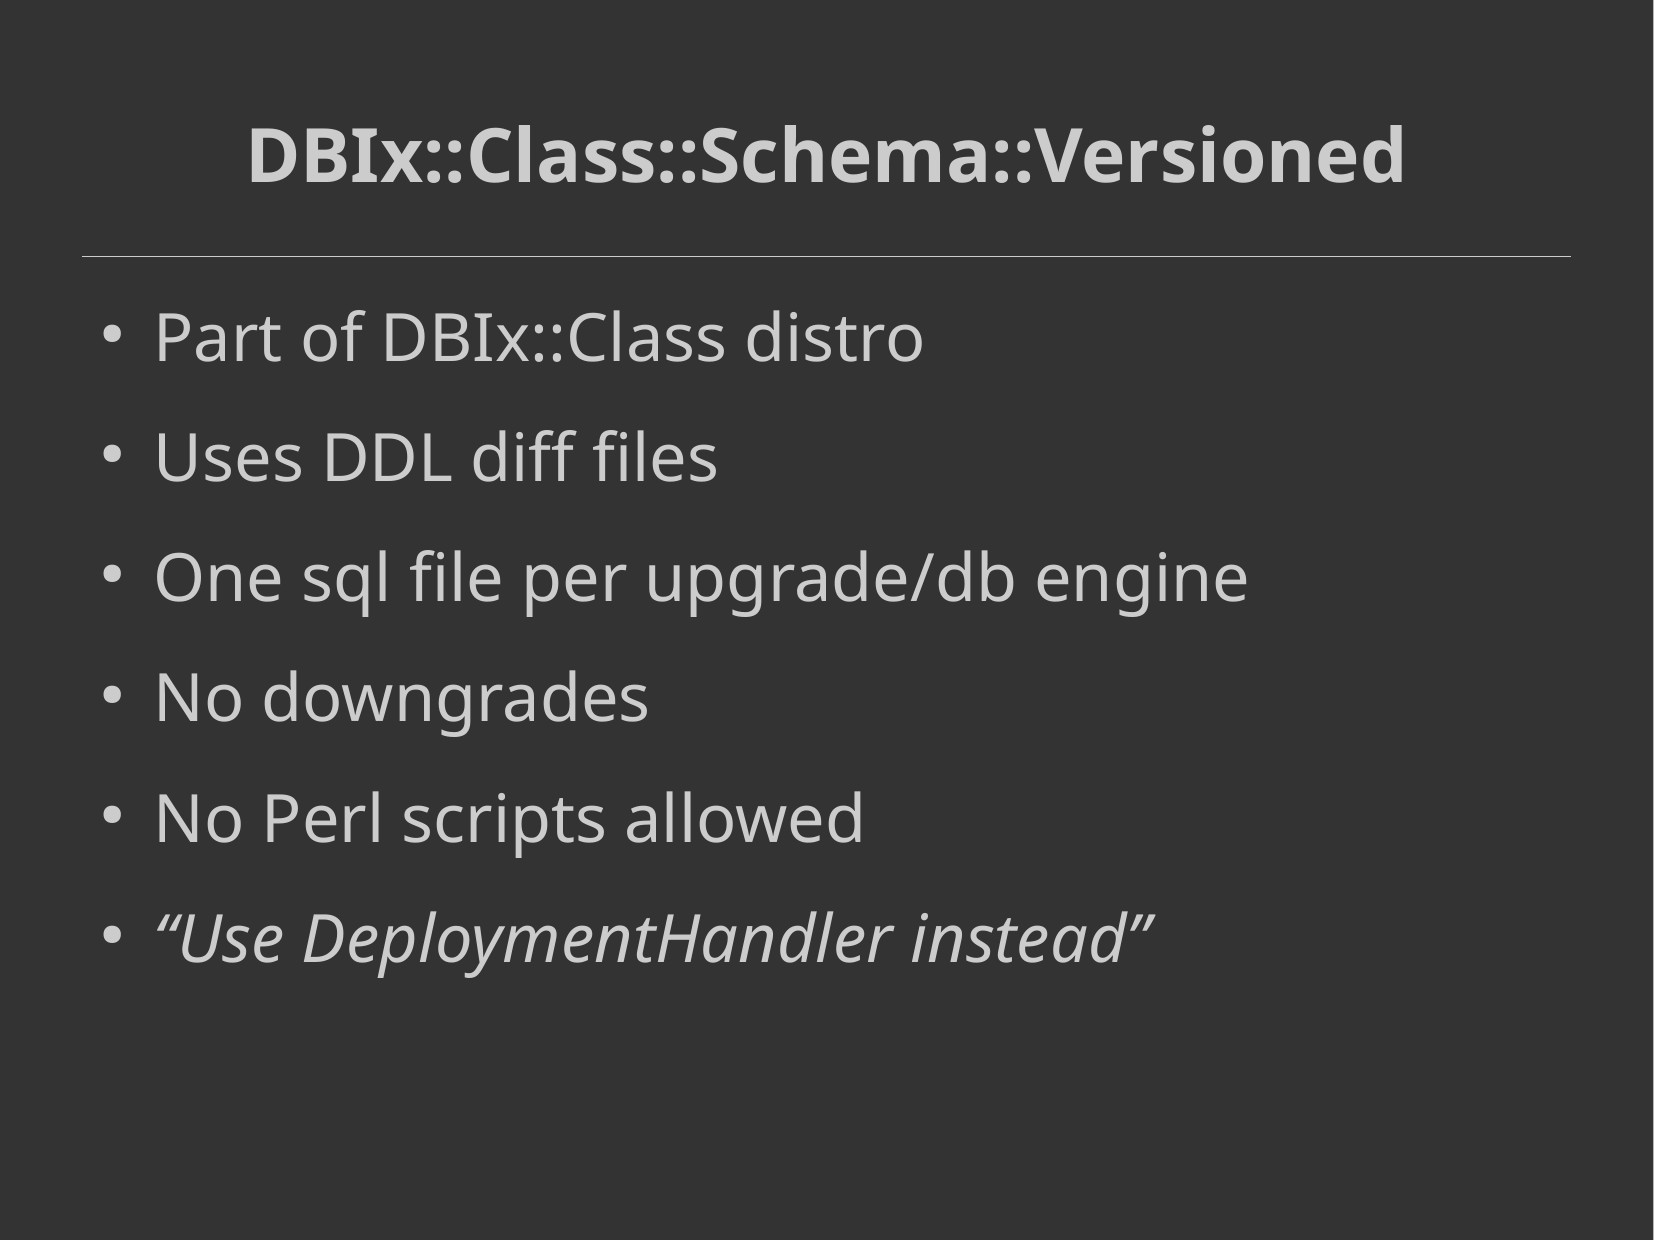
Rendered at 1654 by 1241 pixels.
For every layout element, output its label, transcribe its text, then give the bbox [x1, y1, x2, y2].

title DBIx::Class::Schema::Versioned [82, 49, 1571, 257]
list Part of DBIx::Class distro Uses DDL diff files One sql file per upgrade/db engine No downgrades No Perl scripts allowed “Use DeploymentHandler instead” [82, 290, 1571, 1010]
